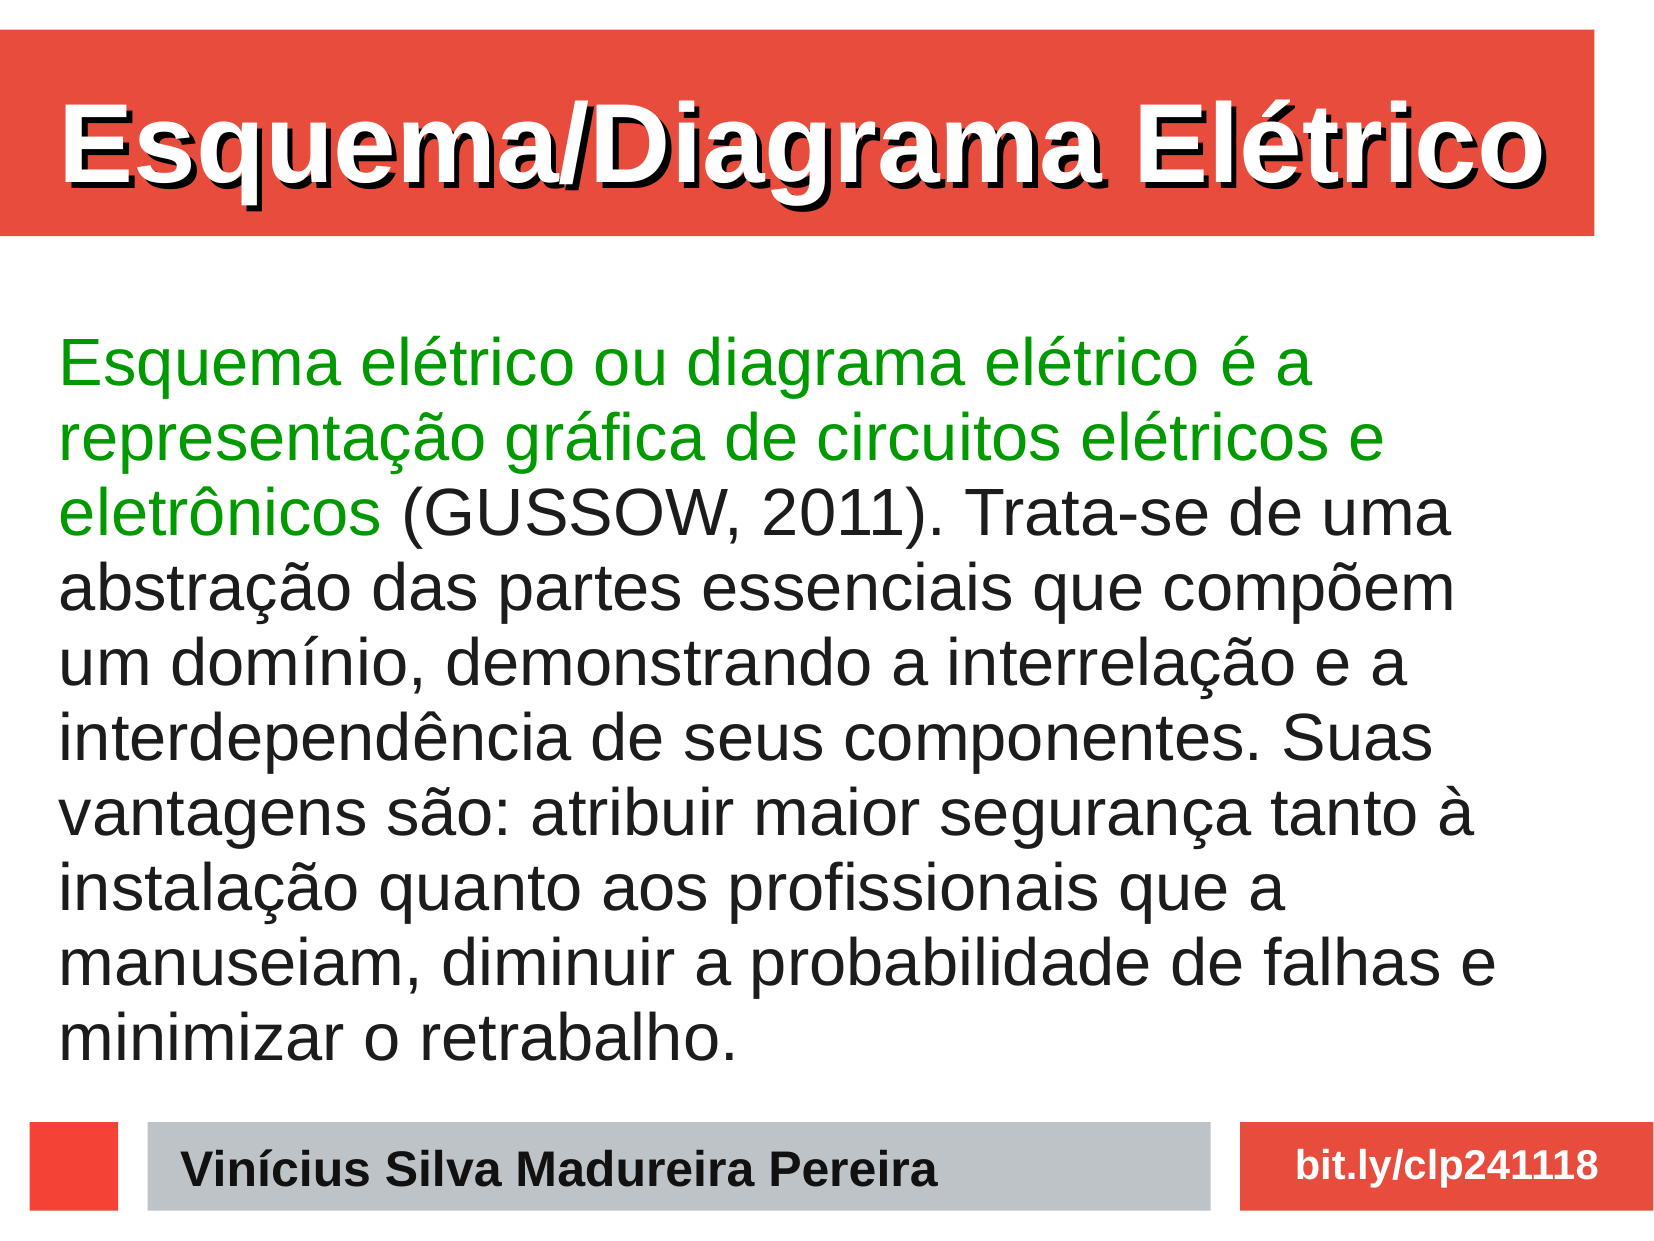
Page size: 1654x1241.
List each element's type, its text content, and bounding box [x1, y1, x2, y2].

text_box bit.ly/clp241118 [1228, 1133, 1654, 1205]
list Esquema elétrico ou diagrama elétrico é a representação gráfica de circuitos elétricos e eletrônicos (GUSSOW, 2011). Trata-se de uma abstração das partes essenciais que compõem um domínio, demonstrando a interrelação e a interdependência de seus componentes. Suas vantagens são: atribuir maior segurança tanto à instalação quanto aos profissionais que a manuseiam, diminuir a probabilidade de falhas e minimizar o retrabalho. [59, 324, 1565, 1093]
text_box Vinícius Silva Madureira Pereira [165, 1133, 1170, 1205]
title Esquema/Diagrama Elétrico [59, 59, 1595, 207]
